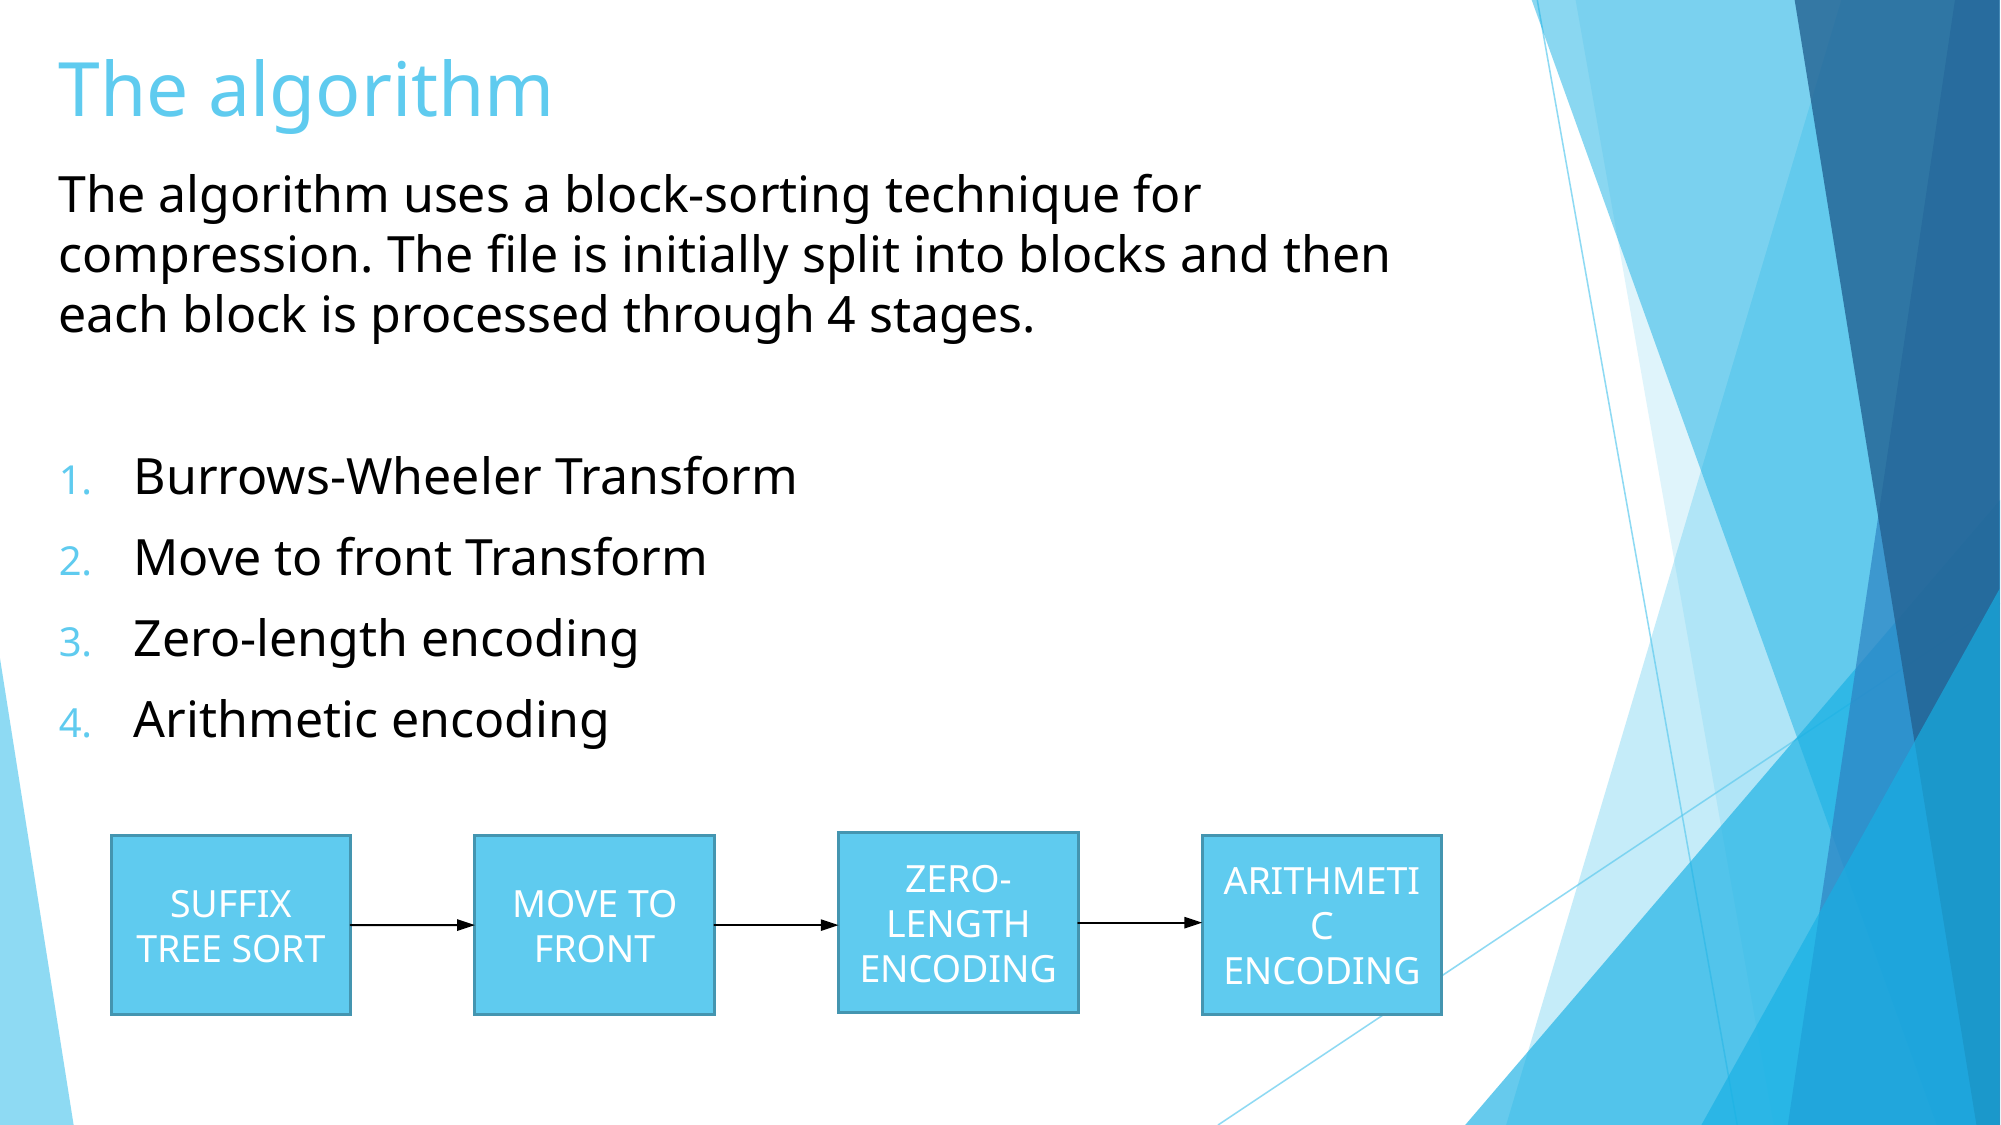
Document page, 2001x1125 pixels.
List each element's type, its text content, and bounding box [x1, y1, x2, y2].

text_box MOVE TO FRONT [475, 835, 715, 1015]
text_box SUFFIX TREE SORT [111, 835, 351, 1015]
title The algorithm [43, 34, 1454, 155]
list The algorithm uses a block-sorting technique for compression. The file is initially split into blocks and then each block is processed through 4 stages. Burrows-Wheeler Transform Move to front Transform Zero-length encoding Arithmetic encoding [43, 155, 1454, 912]
text_box ARITHMETIC ENCODING [1202, 835, 1442, 1015]
text_box ZERO-LENGTH ENCODING [839, 833, 1078, 1013]
